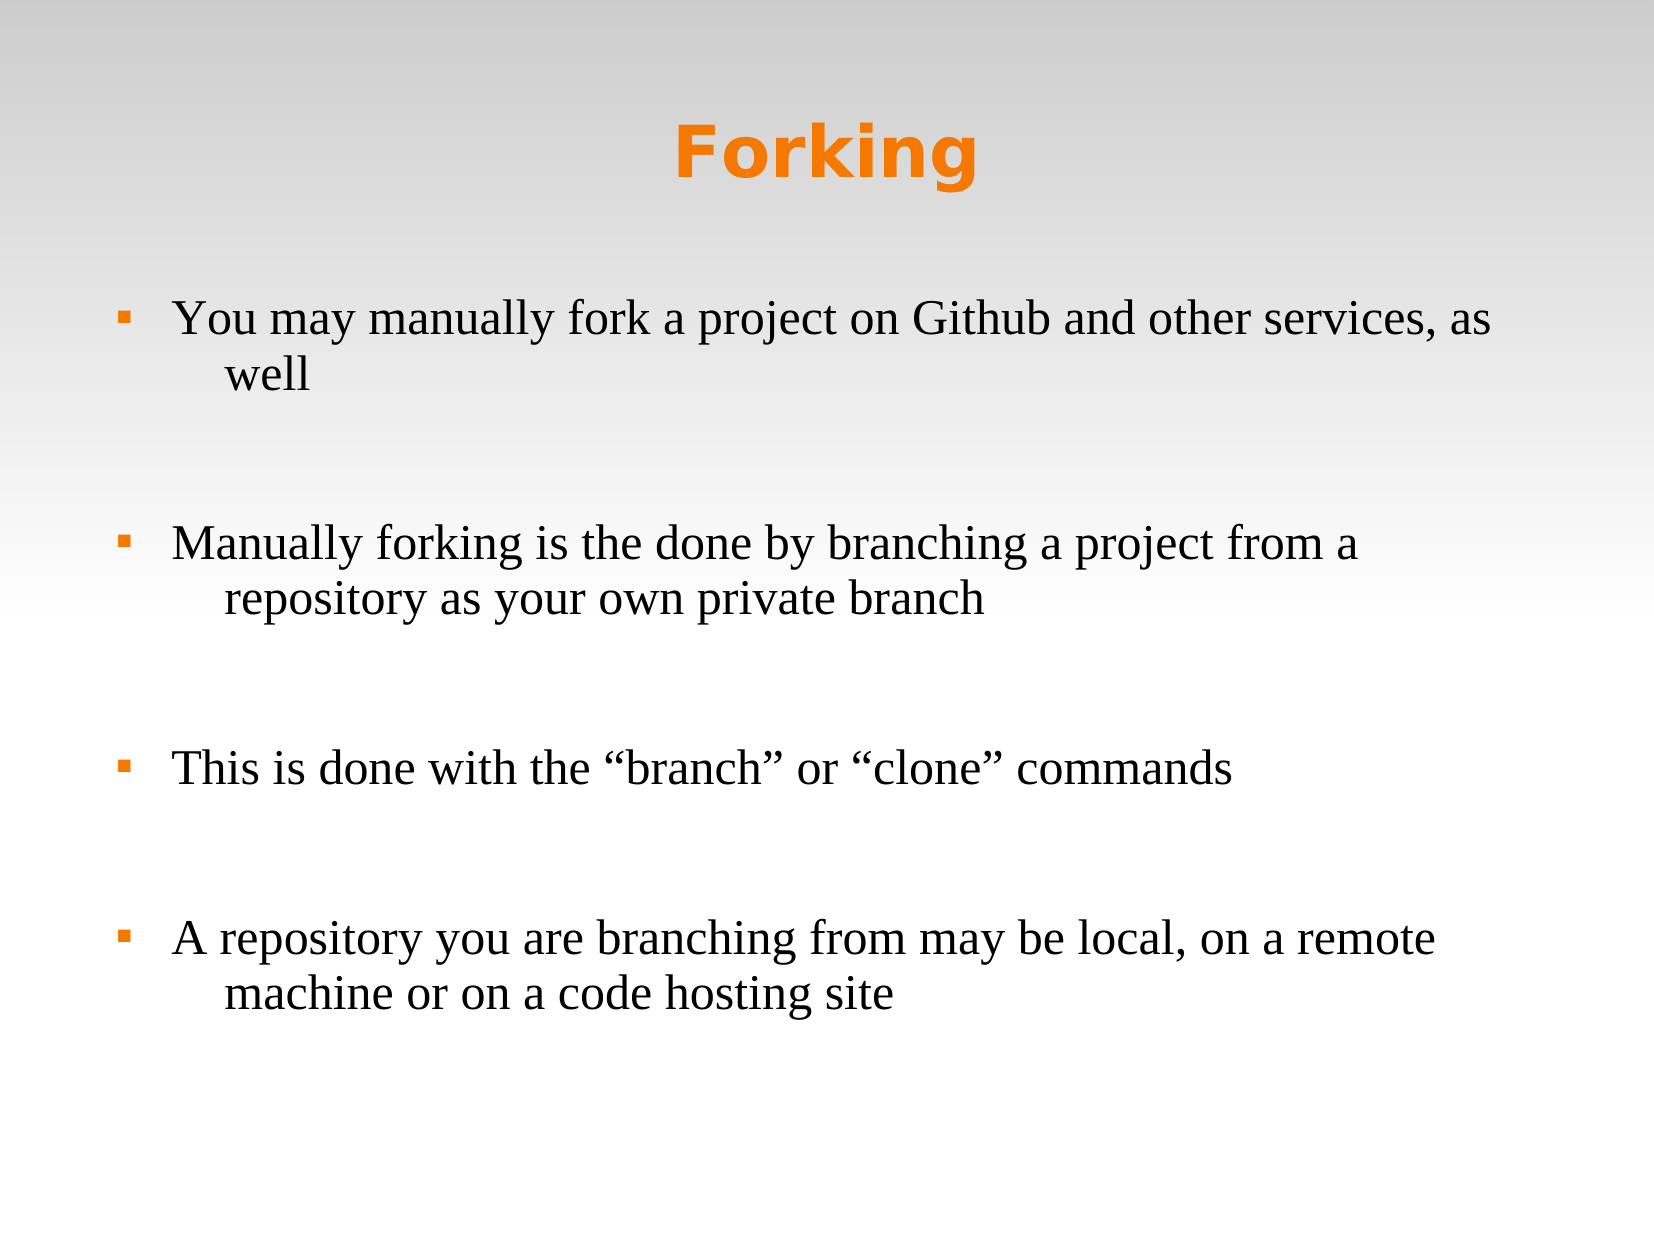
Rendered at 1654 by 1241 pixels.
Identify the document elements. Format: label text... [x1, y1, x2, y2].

title Forking [82, 49, 1571, 257]
list You may manually fork a project on Github and other services, as well Manually forking is the done by branching a project from a repository as your own private branch This is done with the “branch” or “clone” commands A repository you are branching from may be local, on a remote machine or on a code hosting site [82, 290, 1571, 1109]
